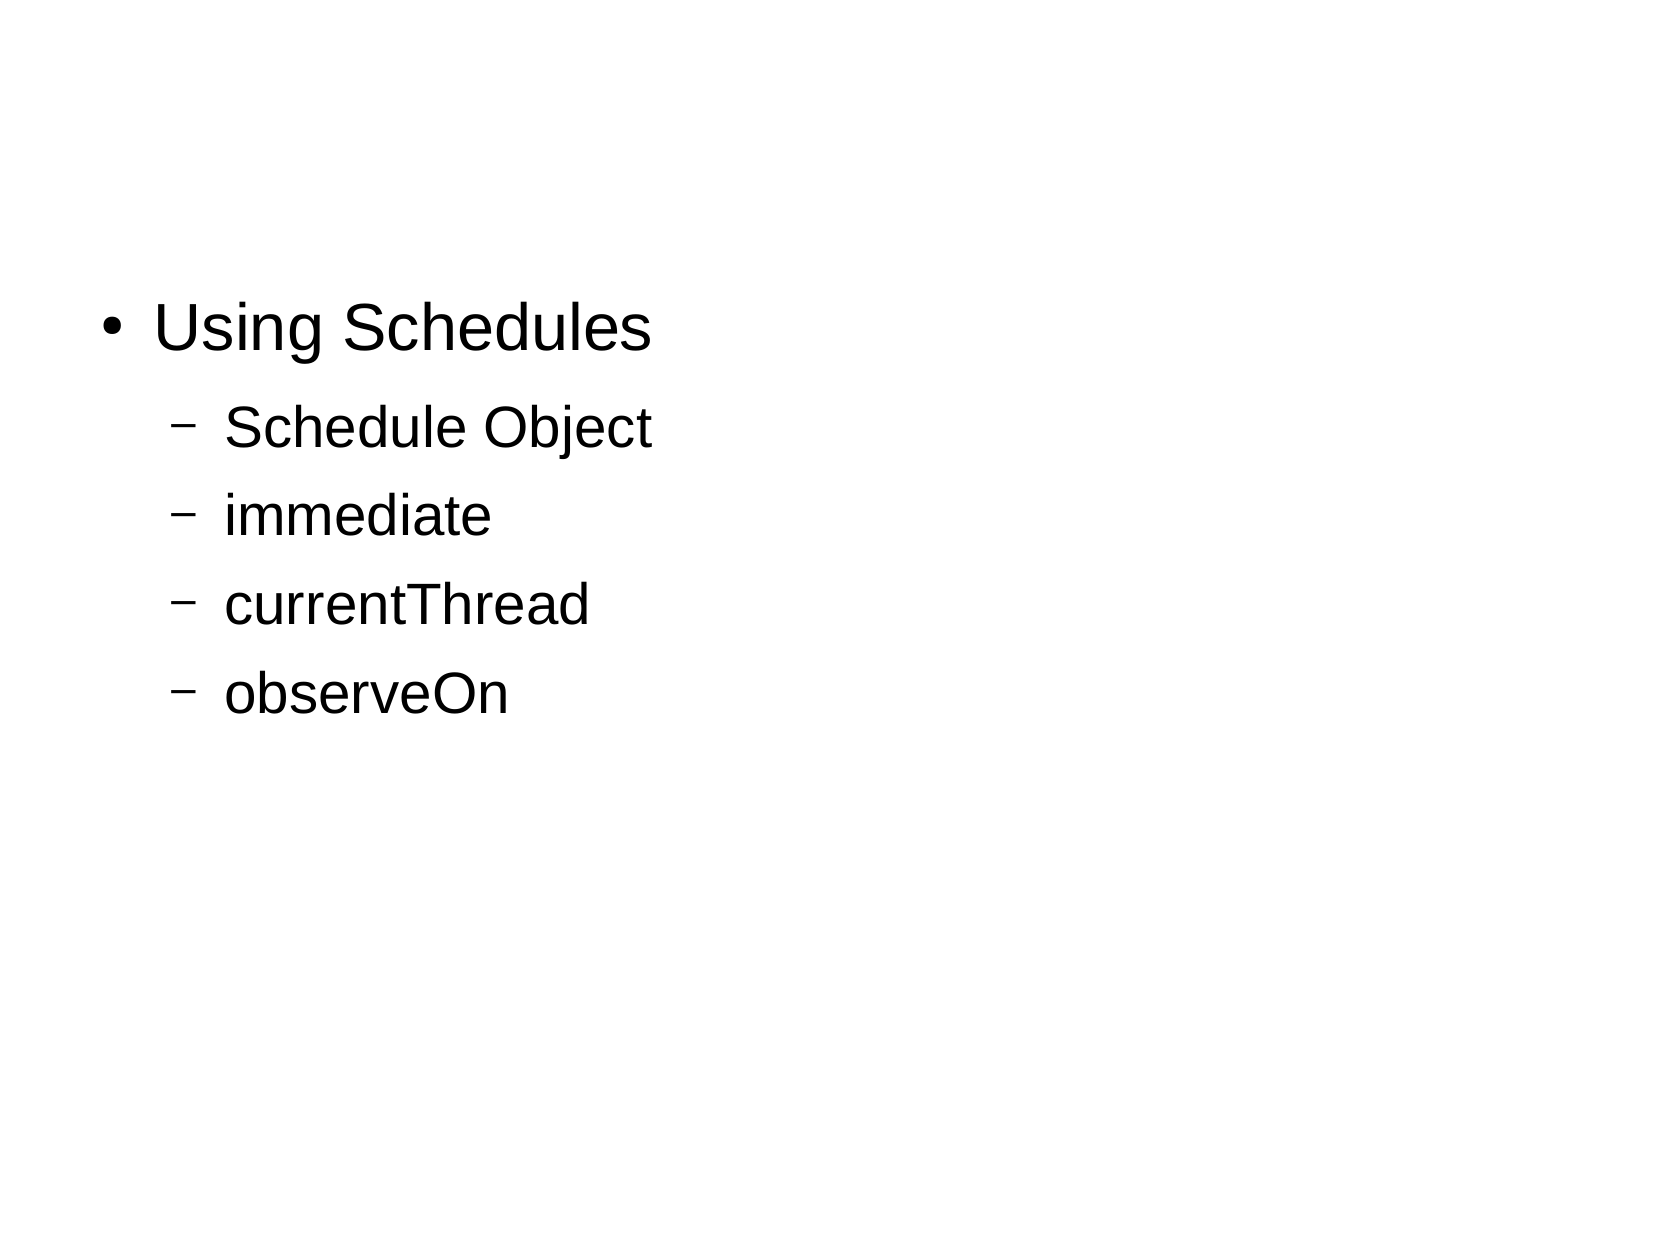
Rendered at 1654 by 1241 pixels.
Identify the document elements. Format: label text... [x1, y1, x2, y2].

list Using Schedules Schedule Object immediate currentThread observeOn [82, 290, 1571, 1010]
